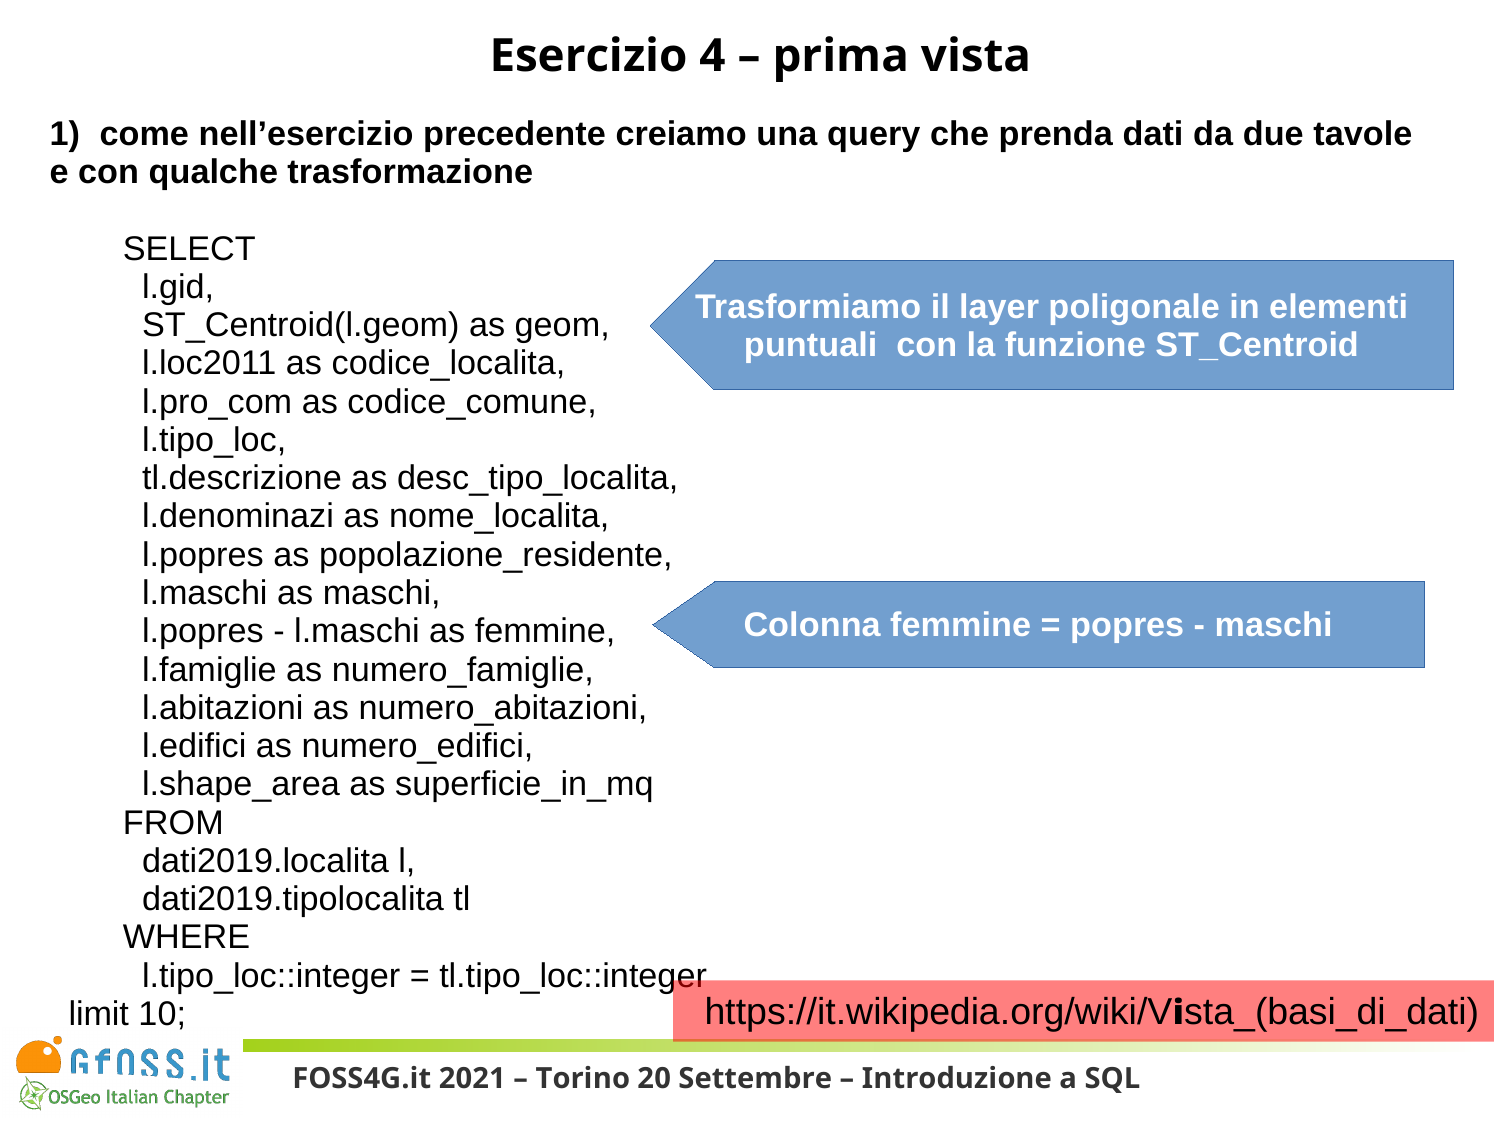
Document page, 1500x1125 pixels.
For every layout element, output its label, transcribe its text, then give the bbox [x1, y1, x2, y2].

text_box Colonna femmine = popres - maschi [652, 581, 1425, 668]
text_box 1) come nell’esercizio precedente creiamo una query che prenda dati da due tavole e con qualche trasformazione SELECT l.gid, ST_Centroid(l.geom) as geom, l.loc2011 as codice_localita, l.pro_com as codice_comune, l.tipo_loc, tl.descrizione as desc_tipo_localita, l.denominazi as nome_localita, l.popres as popolazione_residente, l.maschi as maschi, l.popres - l.maschi as femmine, l.famiglie as numero_famiglie, l.abitazioni as numero_abitazioni, l.edifici as numero_edifici, l.shape_area as superficie_in_mq FROM dati2019.localita l, dati2019.tipolocalita tl WHERE l.tipo_loc::integer = tl.tipo_loc::integer limit 10; [34, 106, 1428, 1041]
text_box https://it.wikipedia.org/wiki/Vista_(basi_di_dati) [673, 980, 1494, 1039]
title Esercizio 4 – prima vista [21, 26, 1500, 82]
picture [2, 1027, 243, 1118]
text_box Trasformiamo il layer poligonale in elementi puntuali con la funzione ST_Centroid [650, 260, 1454, 390]
